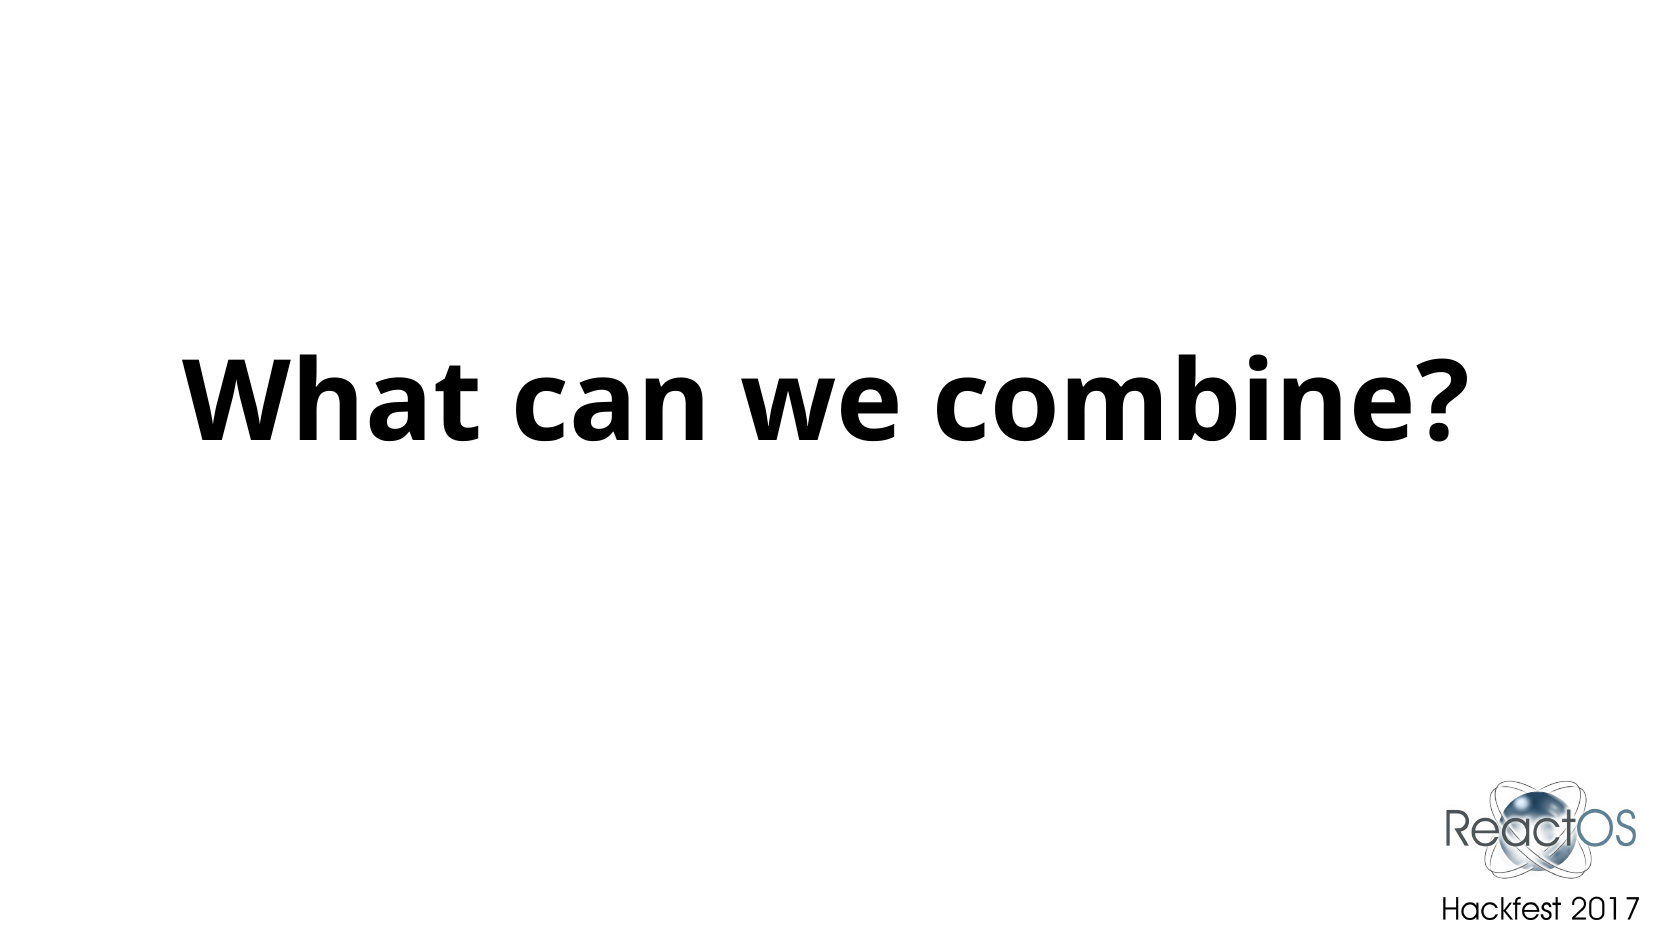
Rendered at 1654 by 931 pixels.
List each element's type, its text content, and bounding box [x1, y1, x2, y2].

subtitle What can we combine? [82, 37, 1571, 758]
picture [1440, 779, 1642, 920]
